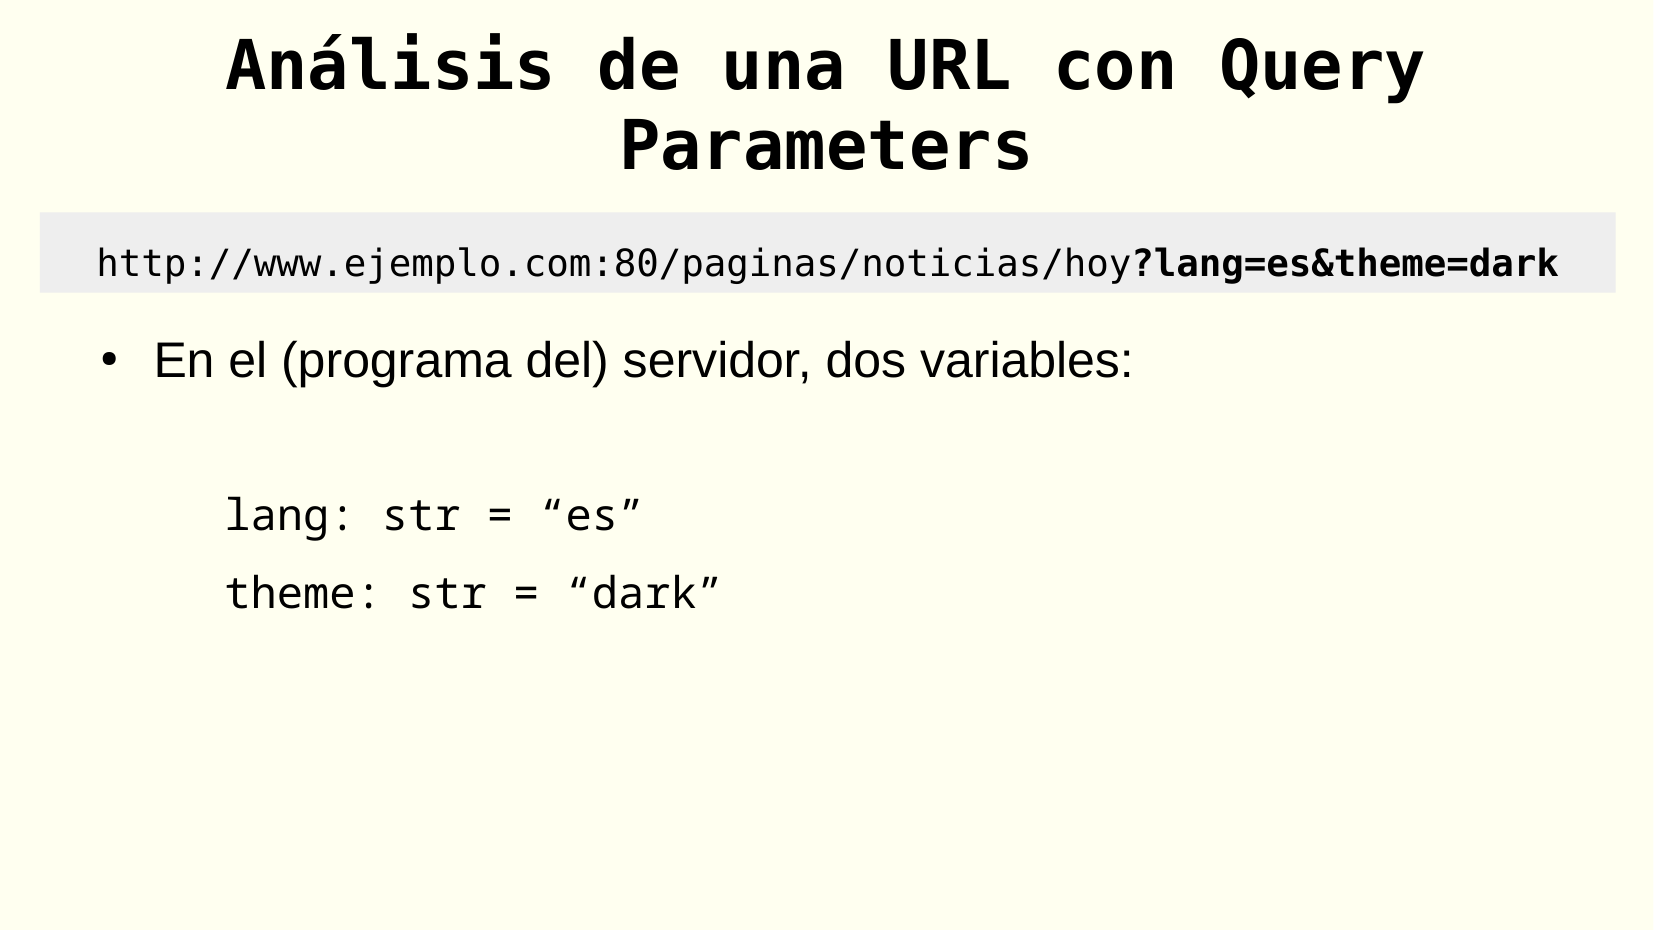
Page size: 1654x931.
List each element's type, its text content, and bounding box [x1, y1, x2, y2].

list En el (programa del) servidor, dos variables: lang: str = “es” theme: str = “dark” [82, 332, 1571, 873]
title Análisis de una URL con Query Parameters [82, 25, 1571, 187]
text_box http://www.ejemplo.com:80/paginas/noticias/hoy?lang=es&theme=dark [39, 212, 1616, 293]
